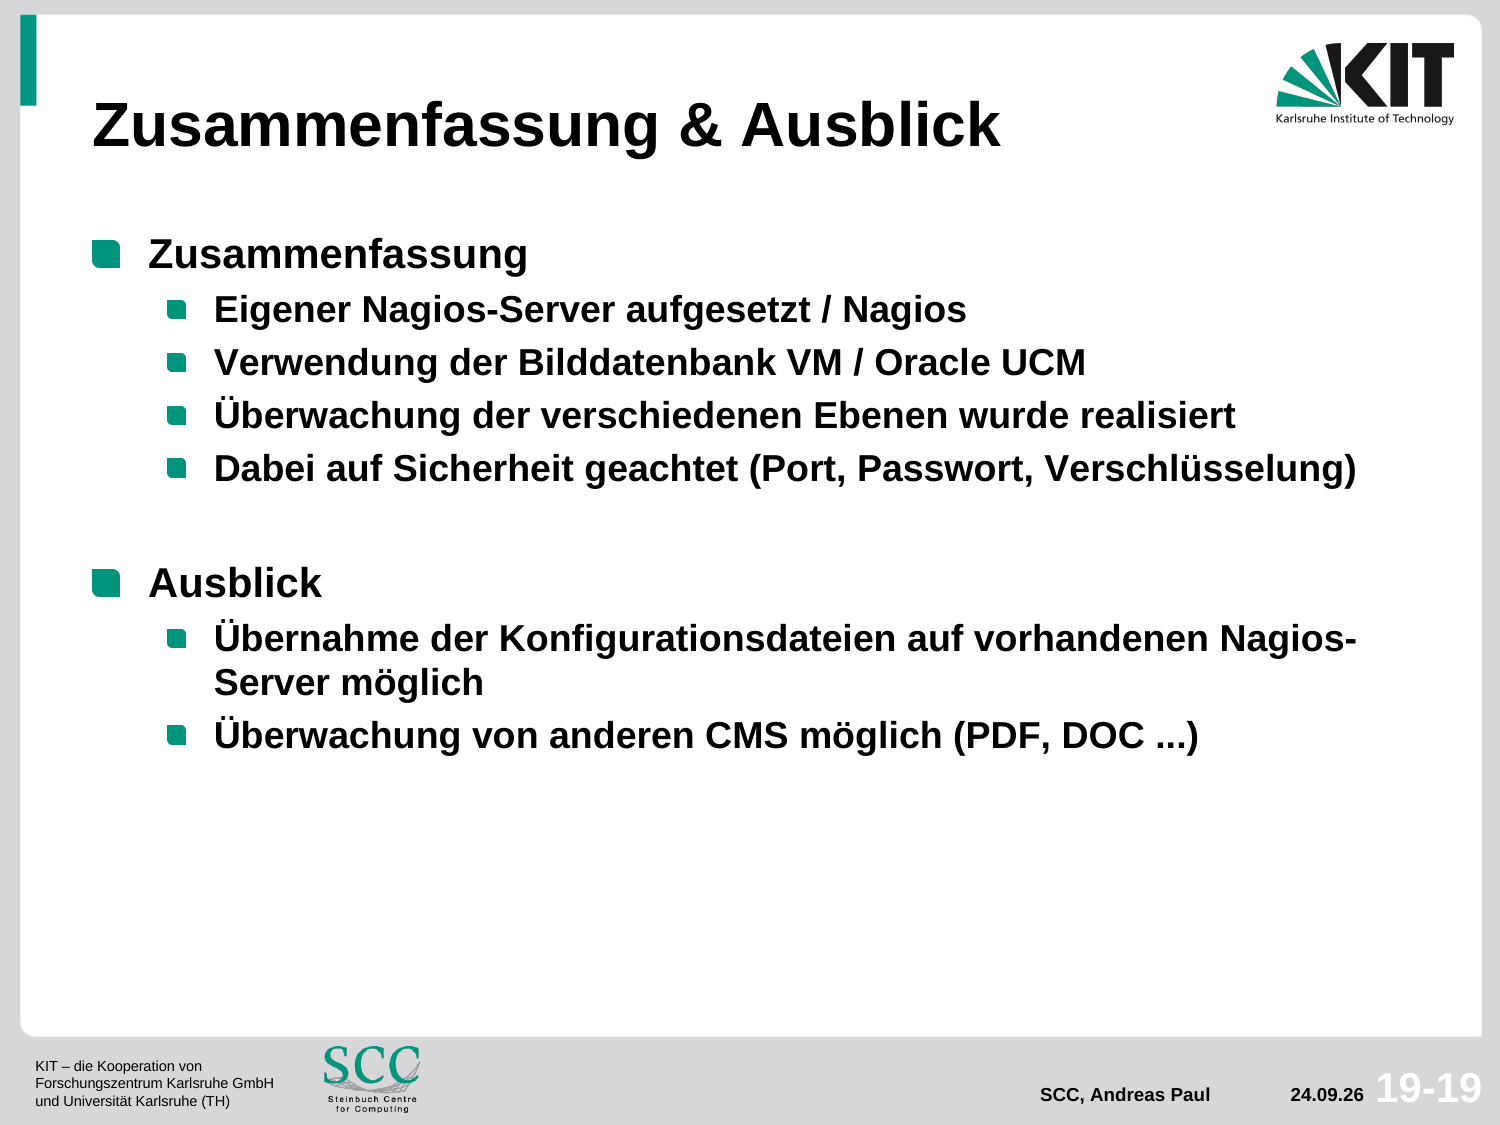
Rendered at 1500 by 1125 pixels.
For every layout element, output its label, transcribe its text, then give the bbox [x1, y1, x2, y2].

title Zusammenfassung & Ausblick [92, 56, 1147, 192]
list Zusammenfassung Eigener Nagios-Server aufgesetzt / Nagios Verwendung der Bilddatenbank VM / Oracle UCM Überwachung der verschiedenen Ebenen wurde realisiert Dabei auf Sicherheit geachtet (Port, Passwort, Verschlüsselung) Ausblick Übernahme der Konfigurationsdateien auf vorhandenen Nagios-Server möglich Überwachung von anderen CMS möglich (PDF, DOC ...) [92, 228, 1442, 957]
picture [0, 0, 1500, 1125]
